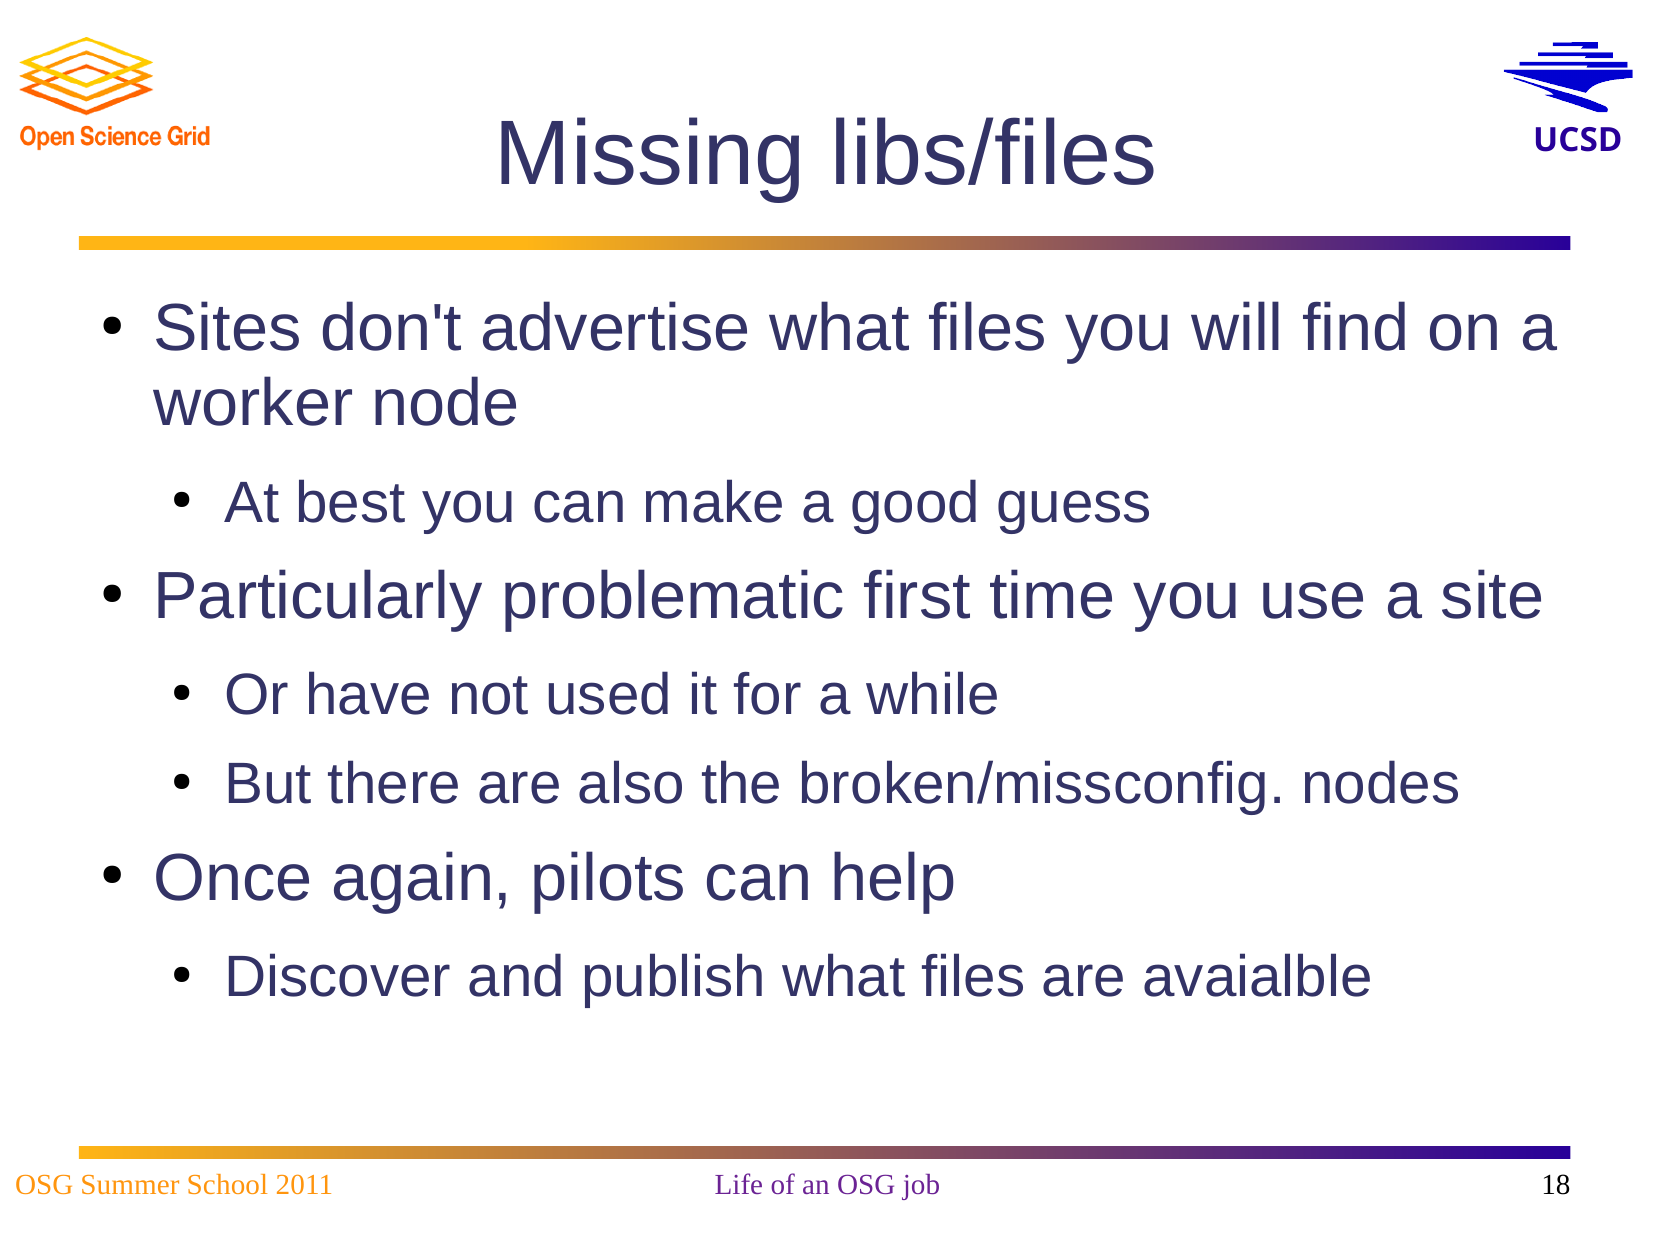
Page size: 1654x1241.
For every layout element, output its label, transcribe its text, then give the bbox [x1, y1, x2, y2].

picture [1495, 42, 1637, 118]
title Missing libs/files [82, 56, 1571, 250]
list Sites don't advertise what files you will find on a worker node At best you can make a good guess Particularly problematic first time you use a site Or have not used it for a while But there are also the broken/missconfig. nodes Once again, pilots can help Discover and publish what files are avaialble [82, 290, 1571, 1109]
picture [0, 14, 229, 167]
